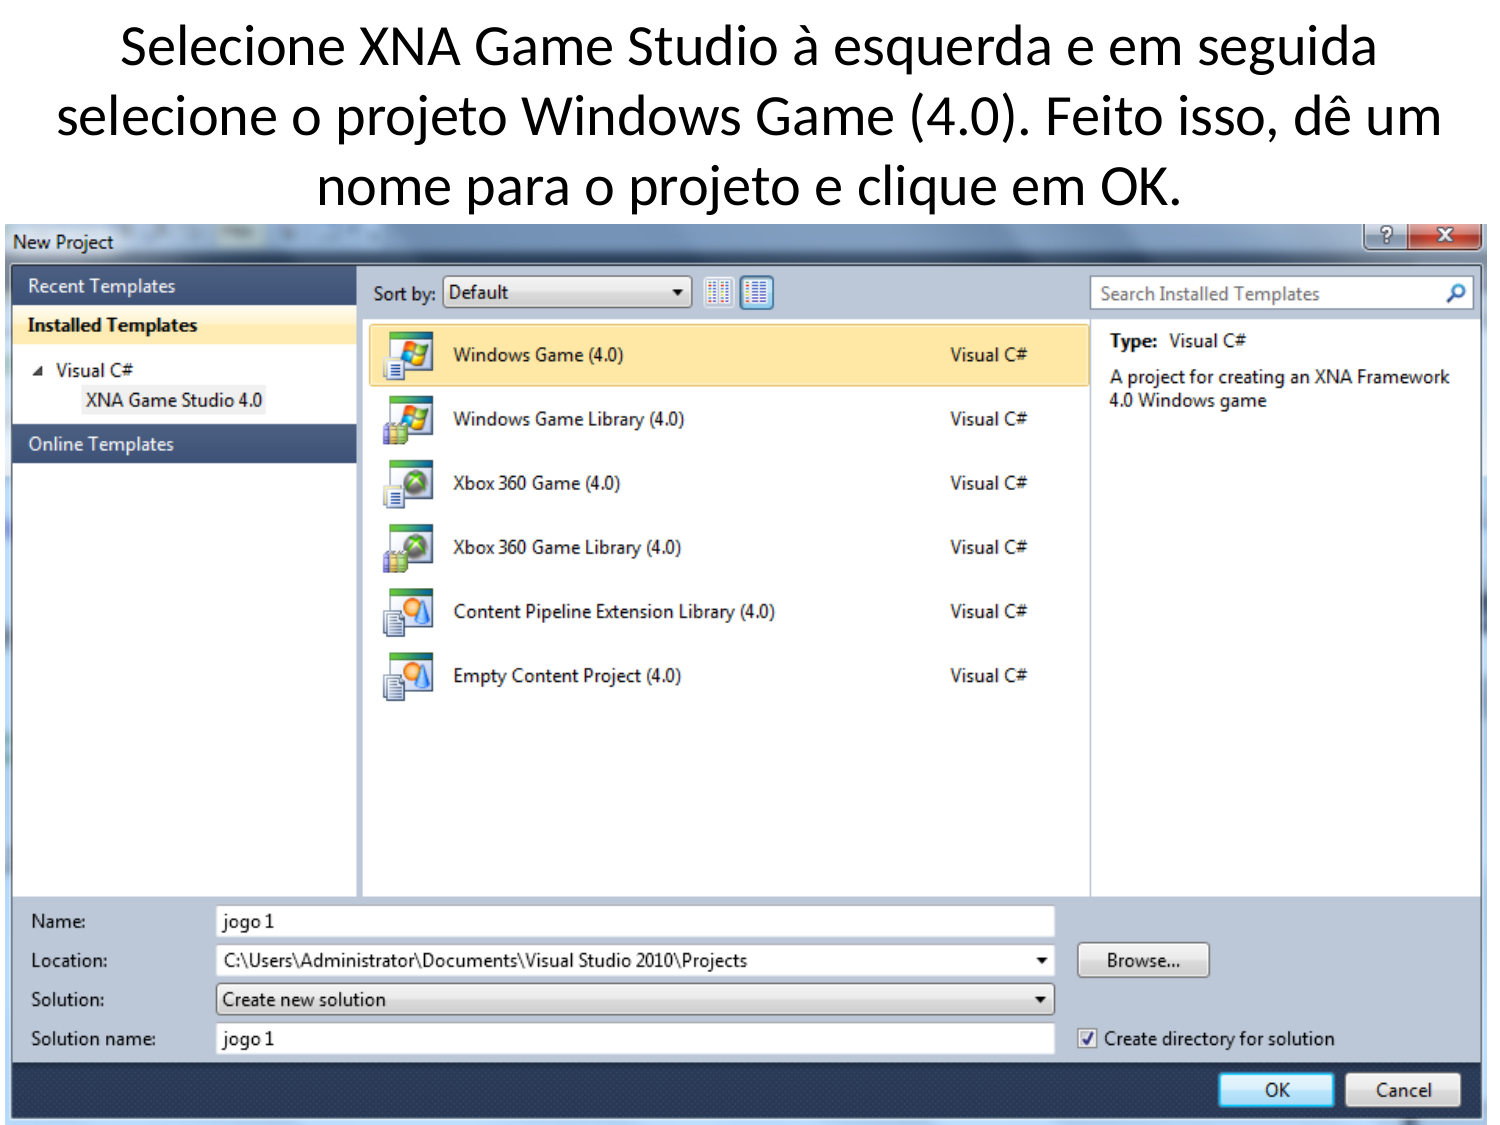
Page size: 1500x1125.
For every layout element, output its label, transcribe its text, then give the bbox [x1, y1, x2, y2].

picture [5, 224, 1487, 1125]
text_box Selecione XNA Game Studio à esquerda e em seguida selecione o projeto Windows Game (4.0). Feito isso, dê um nome para o projeto e clique em OK. [41, 0, 1459, 224]
